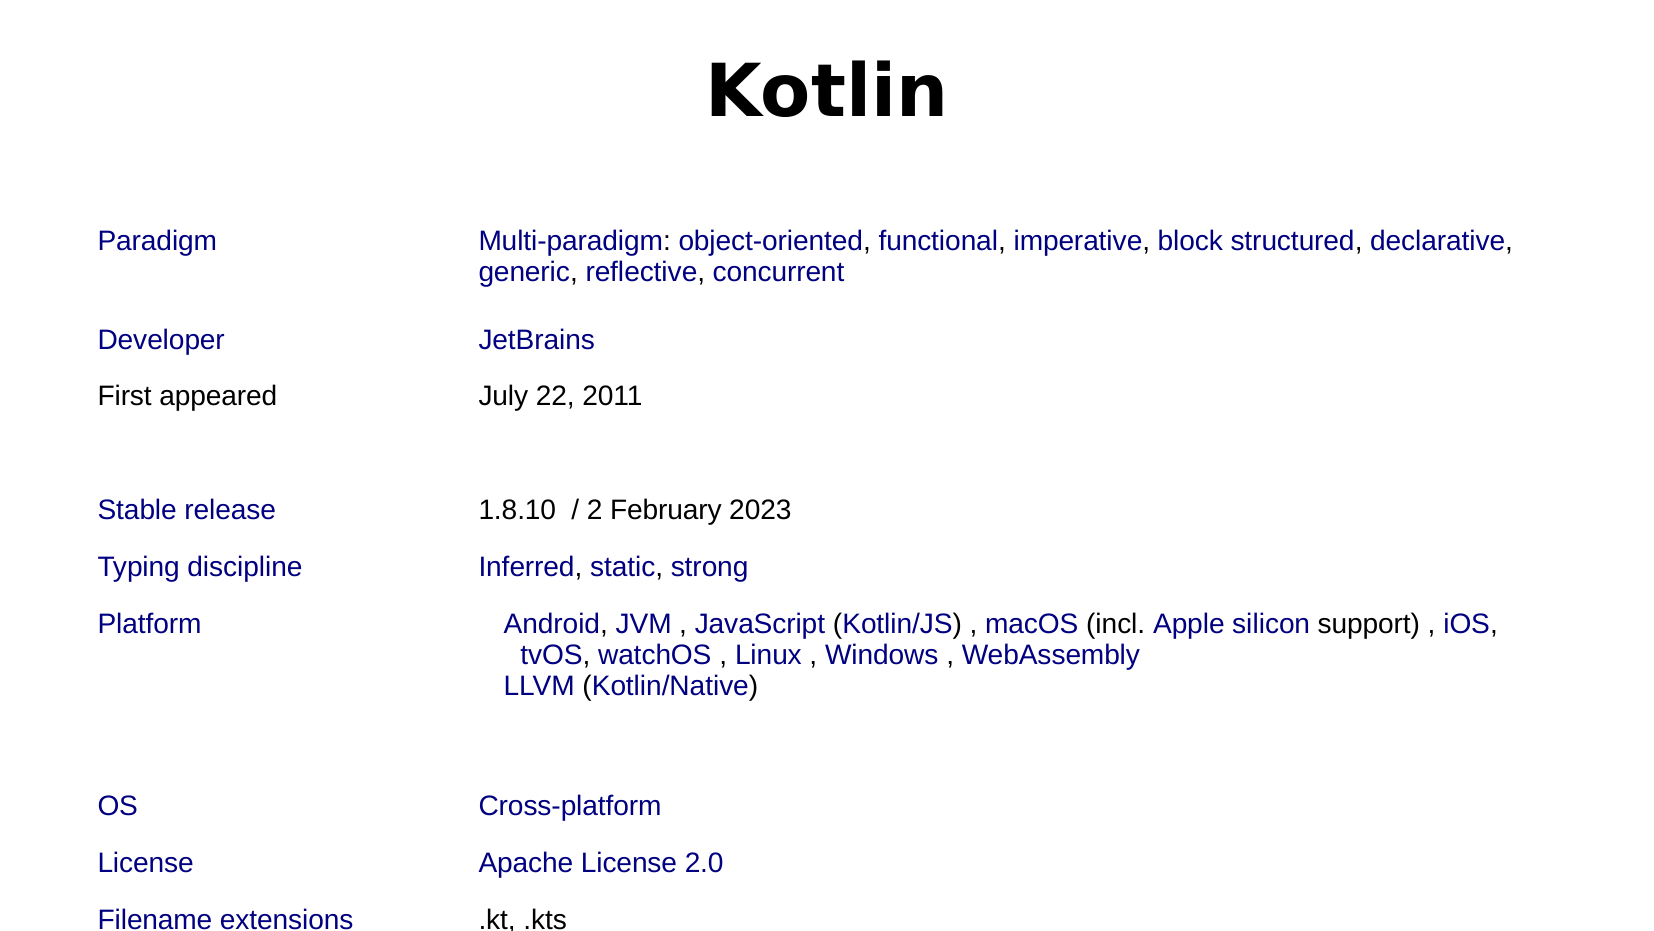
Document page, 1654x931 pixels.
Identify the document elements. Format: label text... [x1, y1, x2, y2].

table_cell OS [83, 783, 464, 840]
table_cell Inferred, static, strong [464, 544, 1571, 600]
table_cell Developer [83, 316, 464, 373]
table_cell Stable release [83, 487, 464, 544]
table_header Paradigm [83, 218, 464, 316]
table_cell 1.8.10 / 2 February 2023 [464, 487, 1571, 544]
table_cell License [83, 840, 464, 897]
title Kotlin [82, 37, 1571, 147]
table_cell [83, 430, 1571, 487]
table_cell Filename extensions [83, 897, 464, 931]
table_cell Apache License 2.0 [464, 840, 1571, 897]
table_cell Platform [83, 600, 464, 783]
table_cell July 22, 2011 [464, 373, 1571, 430]
table_cell Typing discipline [83, 544, 464, 600]
table_header Multi-paradigm: object-oriented, functional, imperative, block structured, declarative, generic, reflective, concurrent [464, 218, 1571, 316]
table_cell First appeared [83, 373, 464, 430]
table_cell Cross-platform [464, 783, 1571, 840]
table_cell .kt, .kts [464, 897, 1571, 931]
table_cell Android, JVM , JavaScript (Kotlin/JS) , macOS (incl. Apple silicon support) , iOS, tvOS, watchOS , Linux , Windows , WebAssembly LLVM (Kotlin/Native) [464, 600, 1571, 783]
table_cell JetBrains [464, 316, 1571, 373]
